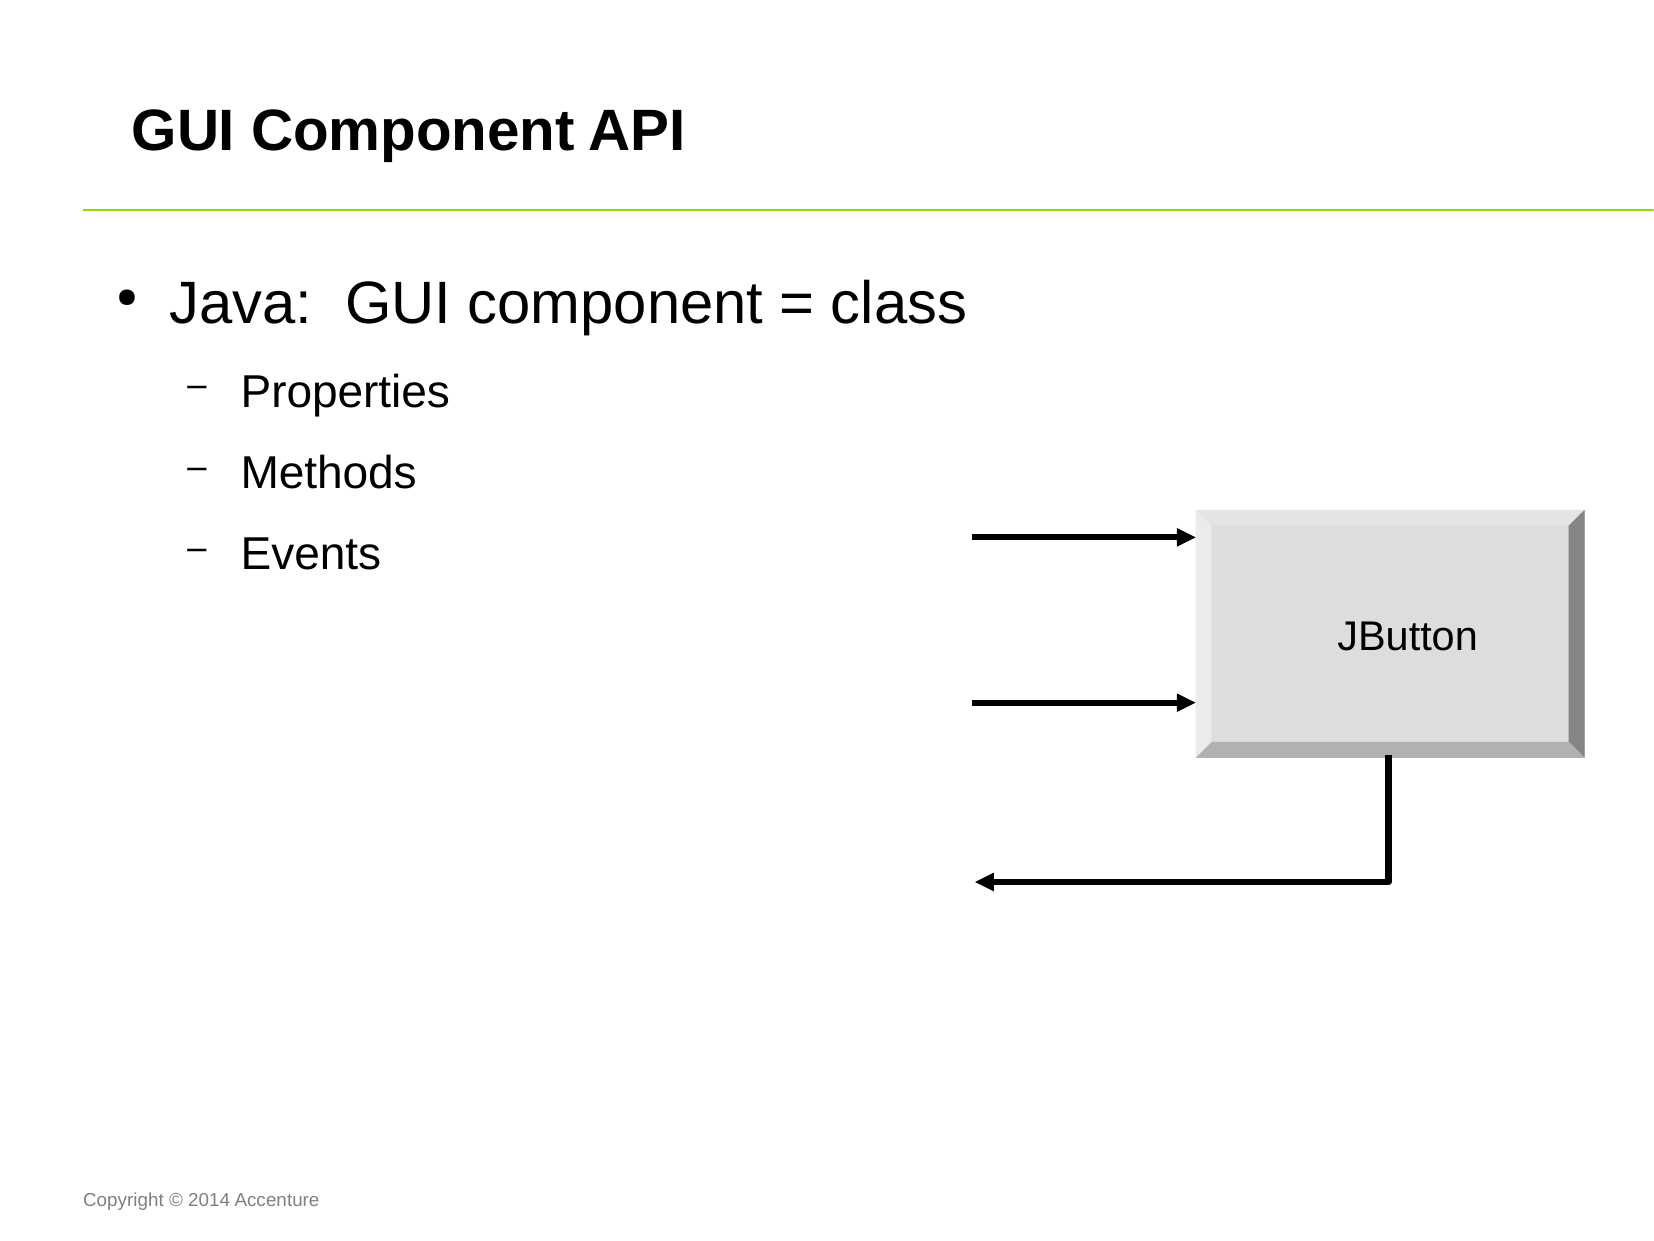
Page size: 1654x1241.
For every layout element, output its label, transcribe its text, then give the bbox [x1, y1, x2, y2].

title GUI Component API [81, 56, 1654, 199]
text_box JButton [1212, 526, 1568, 741]
list Java: GUI component = class Properties Methods Events [84, 255, 1573, 1166]
